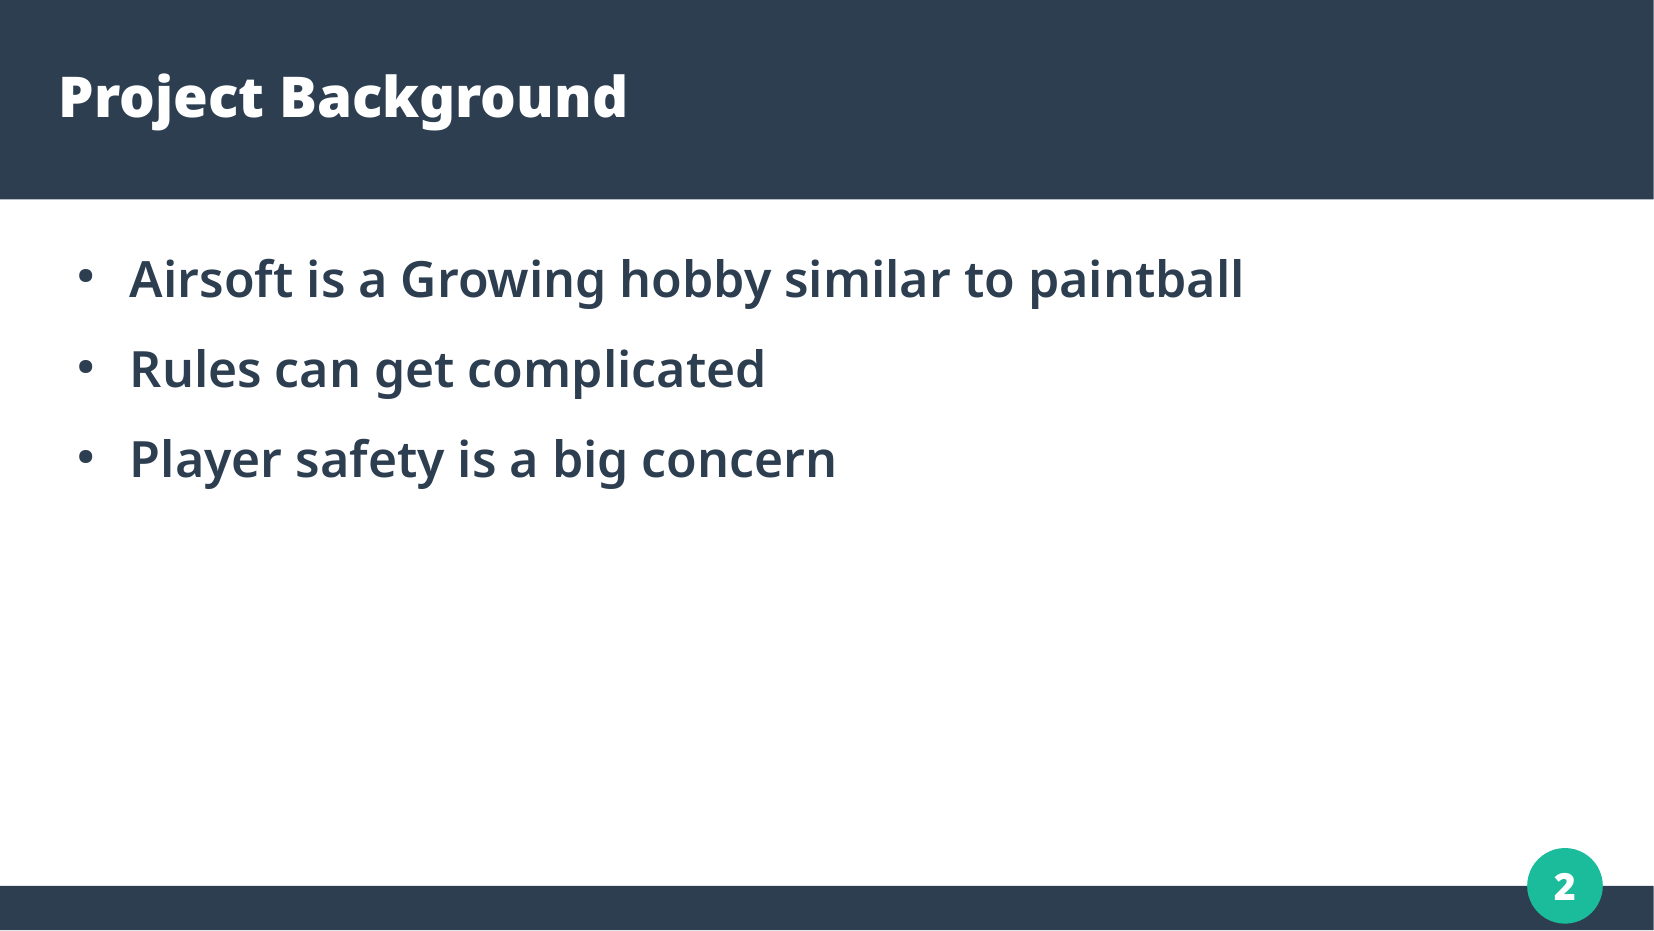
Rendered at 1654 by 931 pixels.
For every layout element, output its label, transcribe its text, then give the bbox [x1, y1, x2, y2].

list Airsoft is a Growing hobby similar to paintball Rules can get complicated Player safety is a big concern [59, 243, 1595, 864]
title Project Background [59, 37, 1595, 156]
